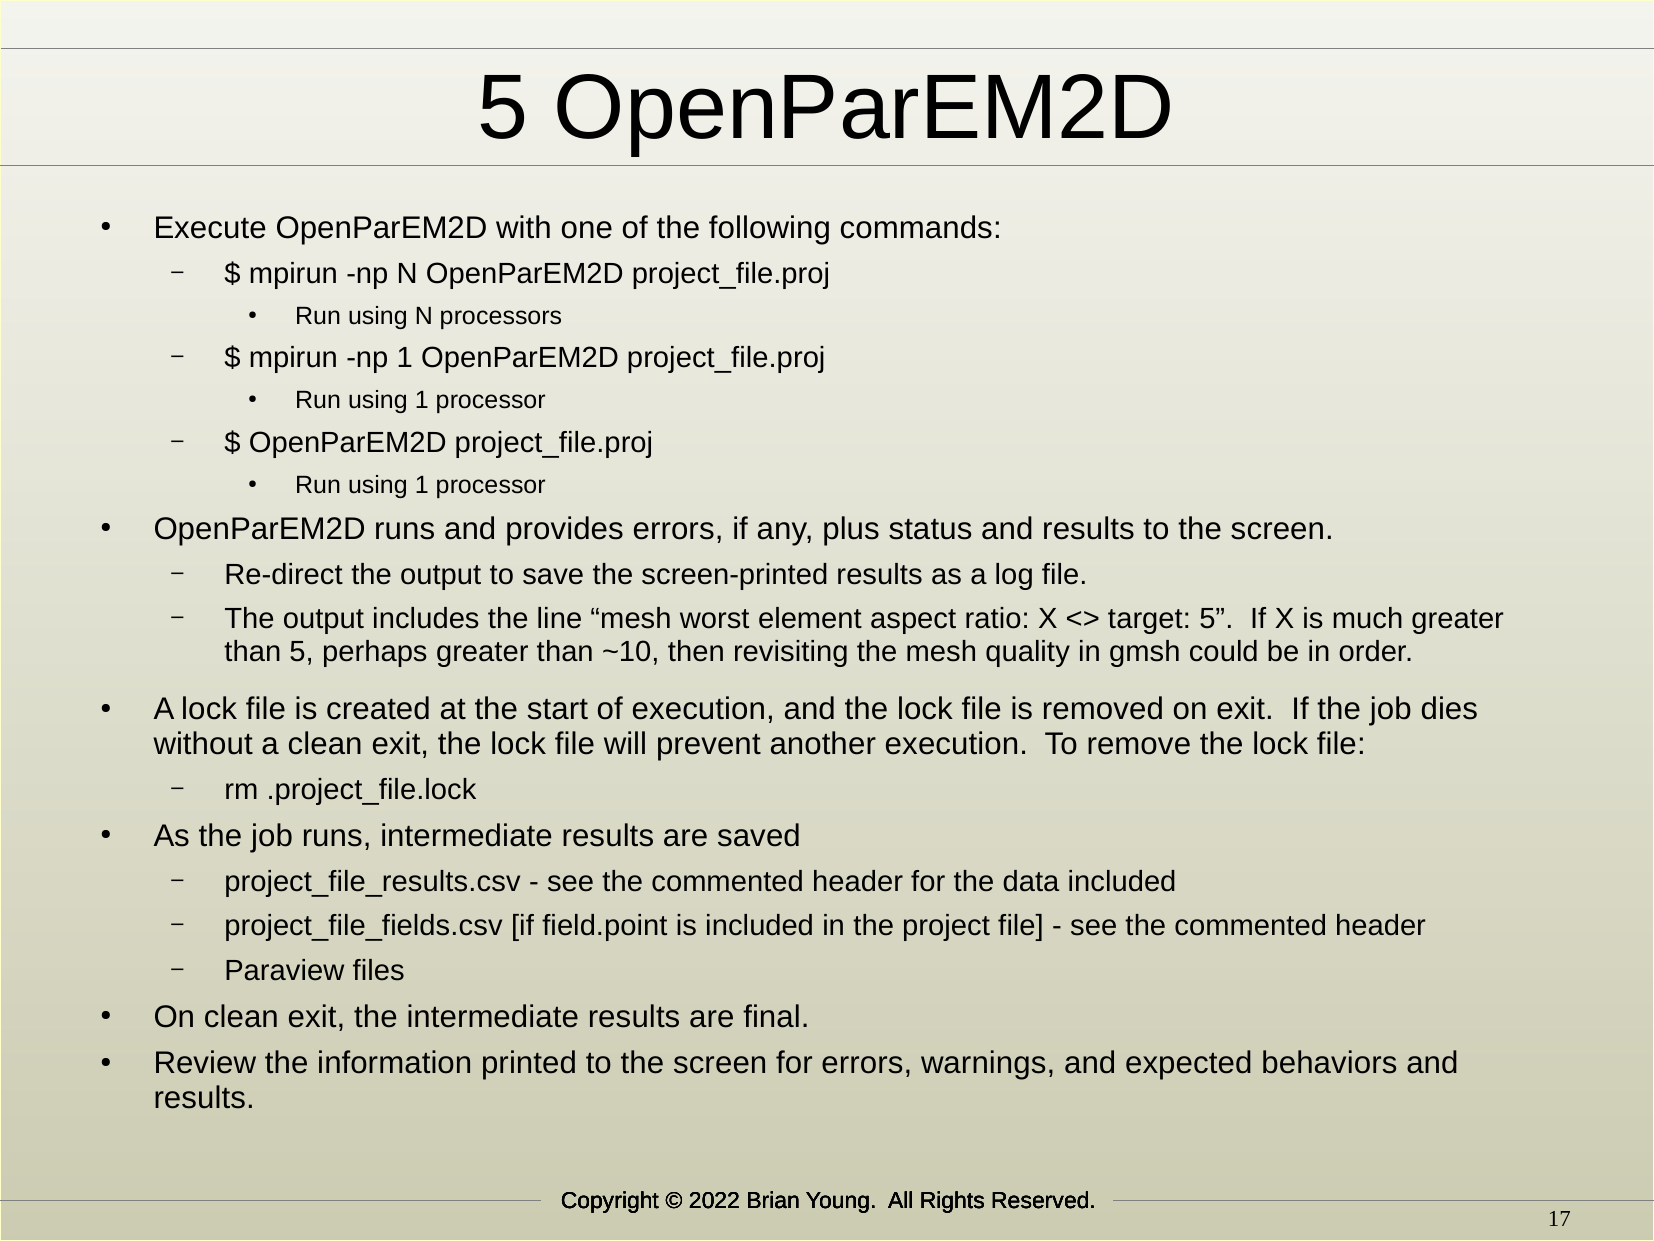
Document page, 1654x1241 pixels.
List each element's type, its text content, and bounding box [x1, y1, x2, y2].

title 5 OpenParEM2D [82, 49, 1571, 166]
list Execute OpenParEM2D with one of the following commands: $ mpirun -np N OpenParEM2D project_file.proj Run using N processors $ mpirun -np 1 OpenParEM2D project_file.proj Run using 1 processor $ OpenParEM2D project_file.proj Run using 1 processor OpenParEM2D runs and provides errors, if any, plus status and results to the screen. Re-direct the output to save the screen-printed results as a log file. The output includes the line “mesh worst element aspect ratio: X <> target: 5”. If X is much greater than 5, perhaps greater than ~10, then revisiting the mesh quality in gmsh could be in order. A lock file is created at the start of execution, and the lock file is removed on exit. If the job dies without a clean exit, the lock file will prevent another execution. To remove the lock file: rm .project_file.lock As the job runs, intermediate results are saved project_file_results.csv - see the commented header for the data included project_file_fields.csv [if field.point is included in the project file] - see the commented header Paraview files On clean exit, the intermediate results are final. Review the information printed to the screen for errors, warnings, and expected behaviors and results. [82, 210, 1571, 1116]
